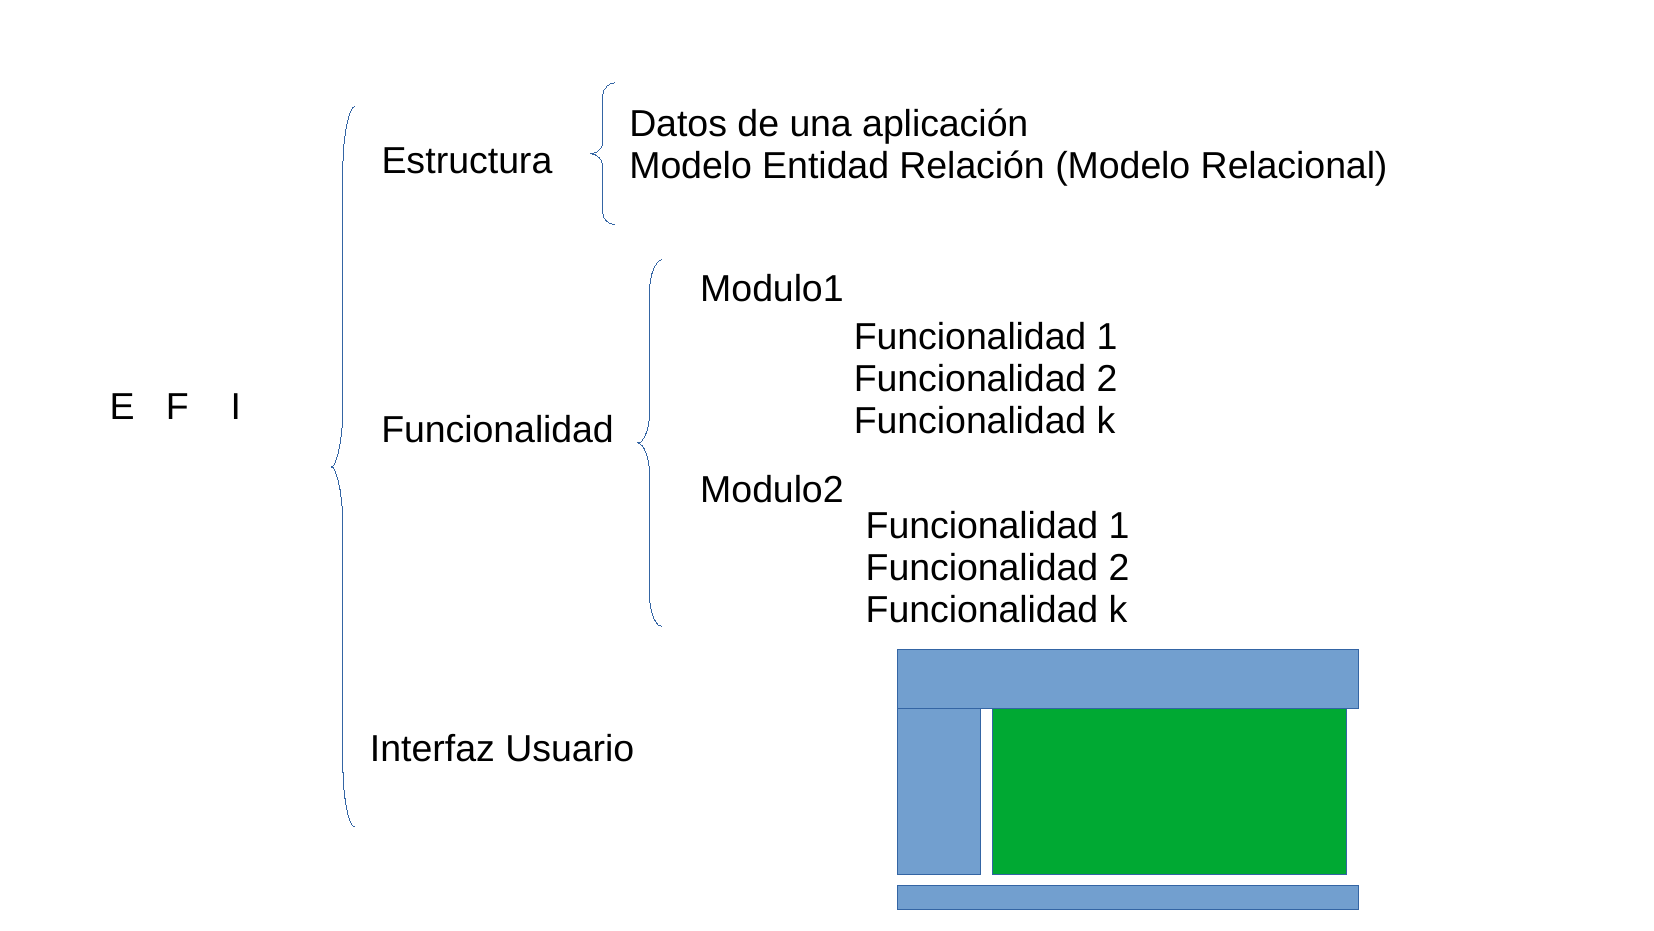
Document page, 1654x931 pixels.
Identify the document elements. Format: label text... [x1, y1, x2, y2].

text_box E F I [94, 377, 296, 435]
text_box [897, 649, 1359, 875]
text_box [897, 885, 1359, 910]
text_box Funcionalidad [366, 401, 638, 459]
text_box Datos de una aplicación Modelo Entidad Relación (Modelo Relacional) [614, 95, 1560, 237]
text_box Funcionalidad 1 Funcionalidad 2 Funcionalidad k [850, 497, 1158, 638]
text_box Modulo1 [685, 259, 993, 317]
text_box Funcionalidad 1 Funcionalidad 2 Funcionalidad k [838, 308, 1147, 449]
text_box Interfaz Usuario [355, 720, 709, 820]
text_box Estructura [366, 132, 568, 189]
text_box Modulo2 [685, 460, 993, 518]
